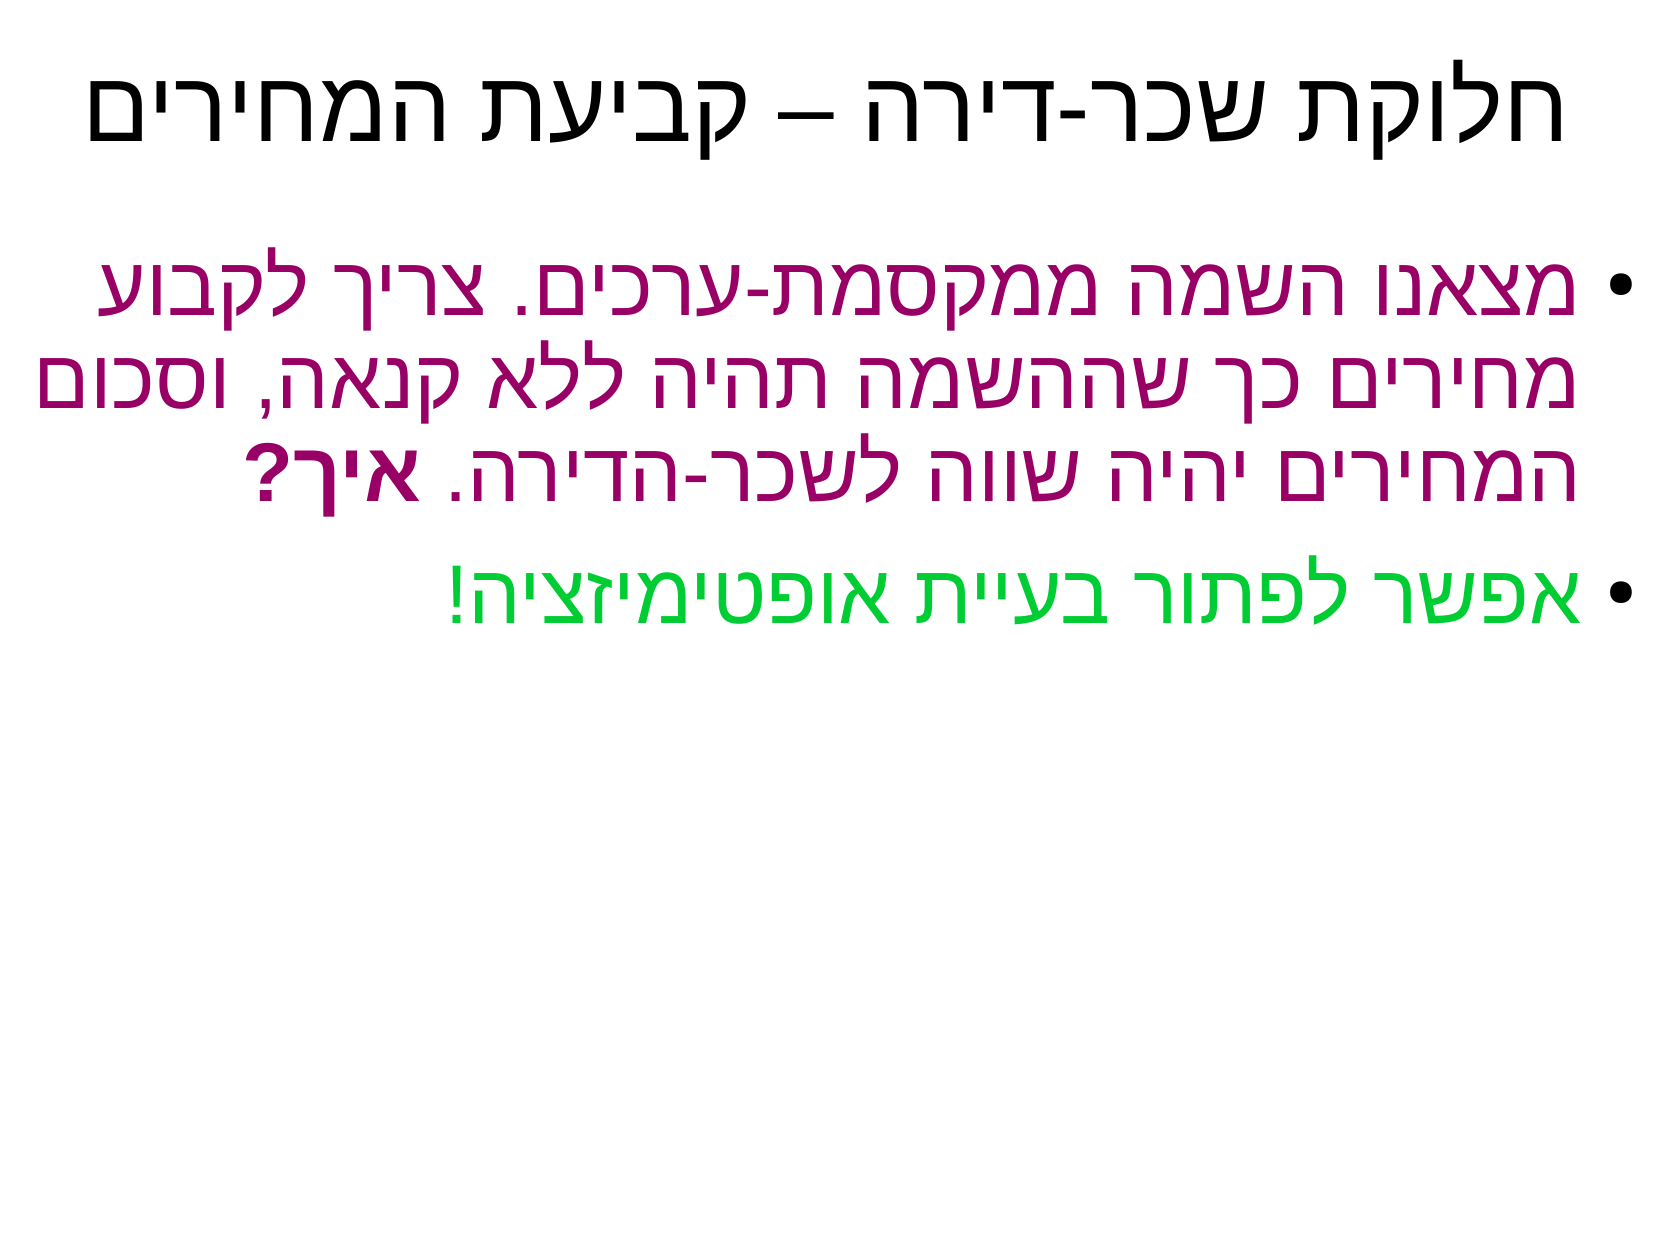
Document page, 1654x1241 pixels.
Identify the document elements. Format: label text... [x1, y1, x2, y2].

title חלוקת שכר-דירה – קביעת המחירים [0, 0, 1654, 213]
list מצאנו השמה ממקסמת-ערכים. צריך לקבוע מחירים כך שההשמה תהיה ללא קנאה, וסכום המחירים יהיה שווה לשכר-הדירה. איך? אפשר לפתור בעיית אופטימיזציה! [0, 240, 1654, 1241]
